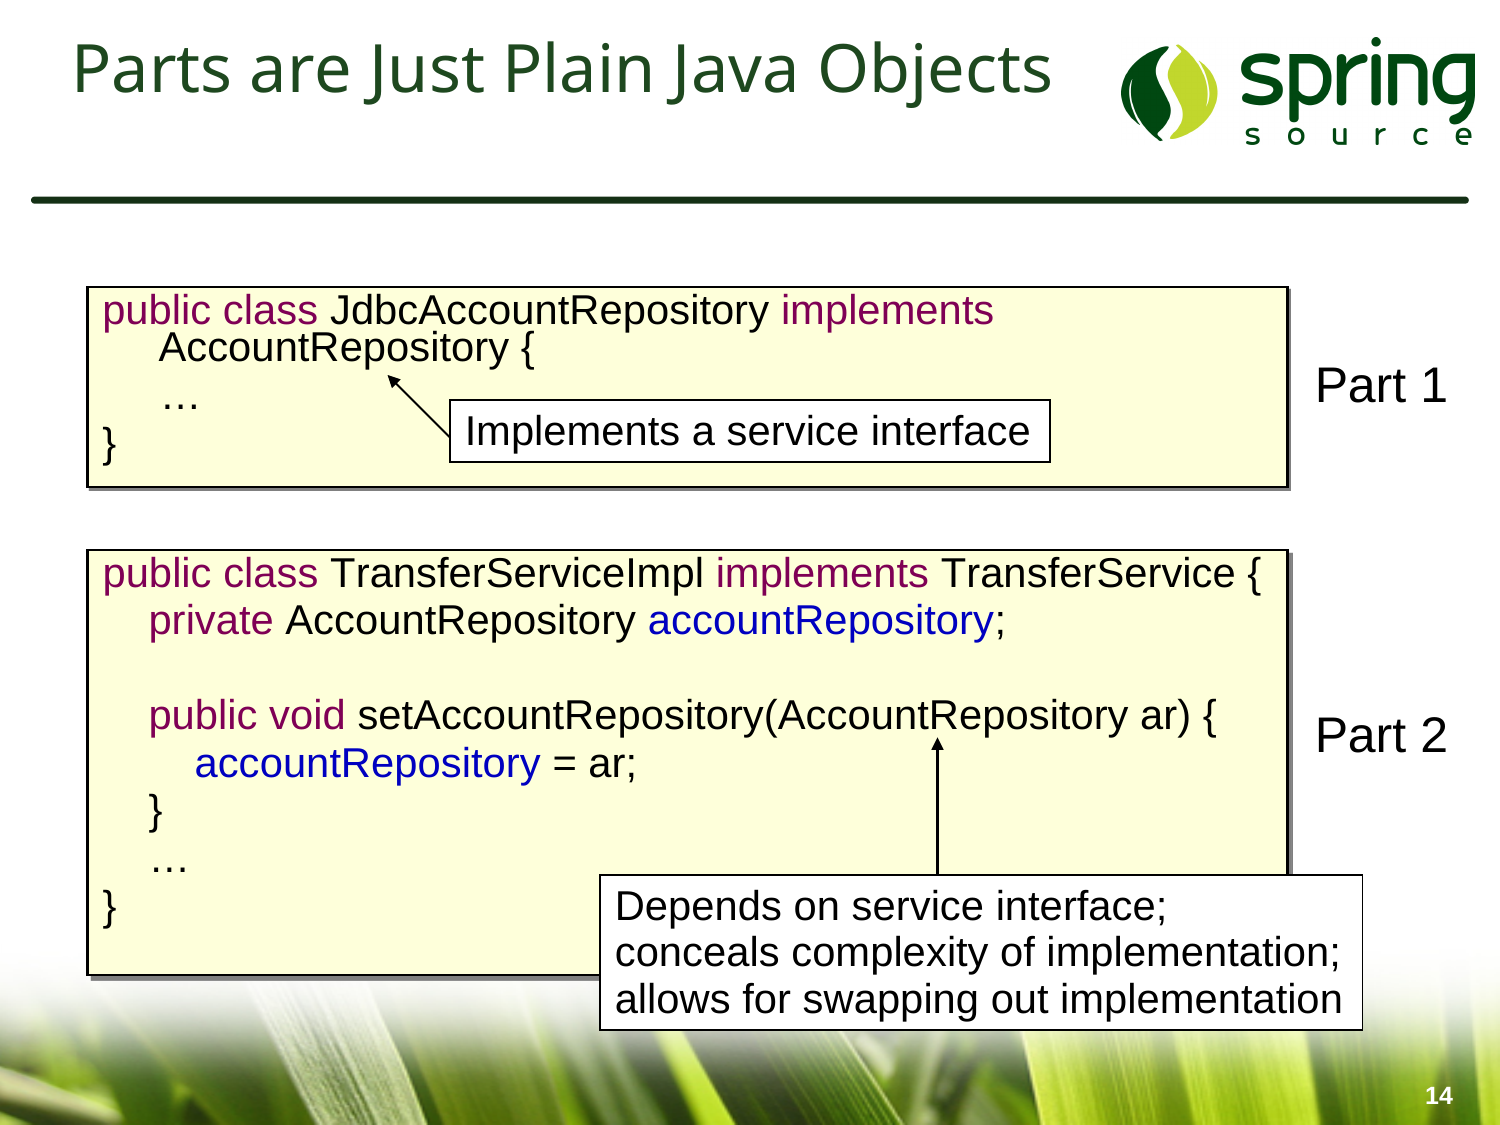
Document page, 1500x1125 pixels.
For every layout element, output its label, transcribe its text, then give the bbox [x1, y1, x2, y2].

picture [1121, 37, 1475, 145]
text_box Part 1 [1300, 349, 1464, 422]
picture [0, 944, 1500, 1125]
list public class TransferServiceImpl implements TransferService { private AccountRepository accountRepository; public void setAccountRepository(AccountRepository ar) { accountRepository = ar; } … } [87, 549, 1288, 976]
text_box Depends on service interface; conceals complexity of implementation; allows for swapping out implementation [600, 875, 1363, 1030]
title Parts are Just Plain Java Objects [56, 13, 1089, 191]
text_box Implements a service interface [450, 399, 1051, 462]
text_box public class JdbcAccountRepository implements AccountRepository { … } [87, 287, 1288, 488]
text_box Part 2 [1300, 699, 1464, 772]
